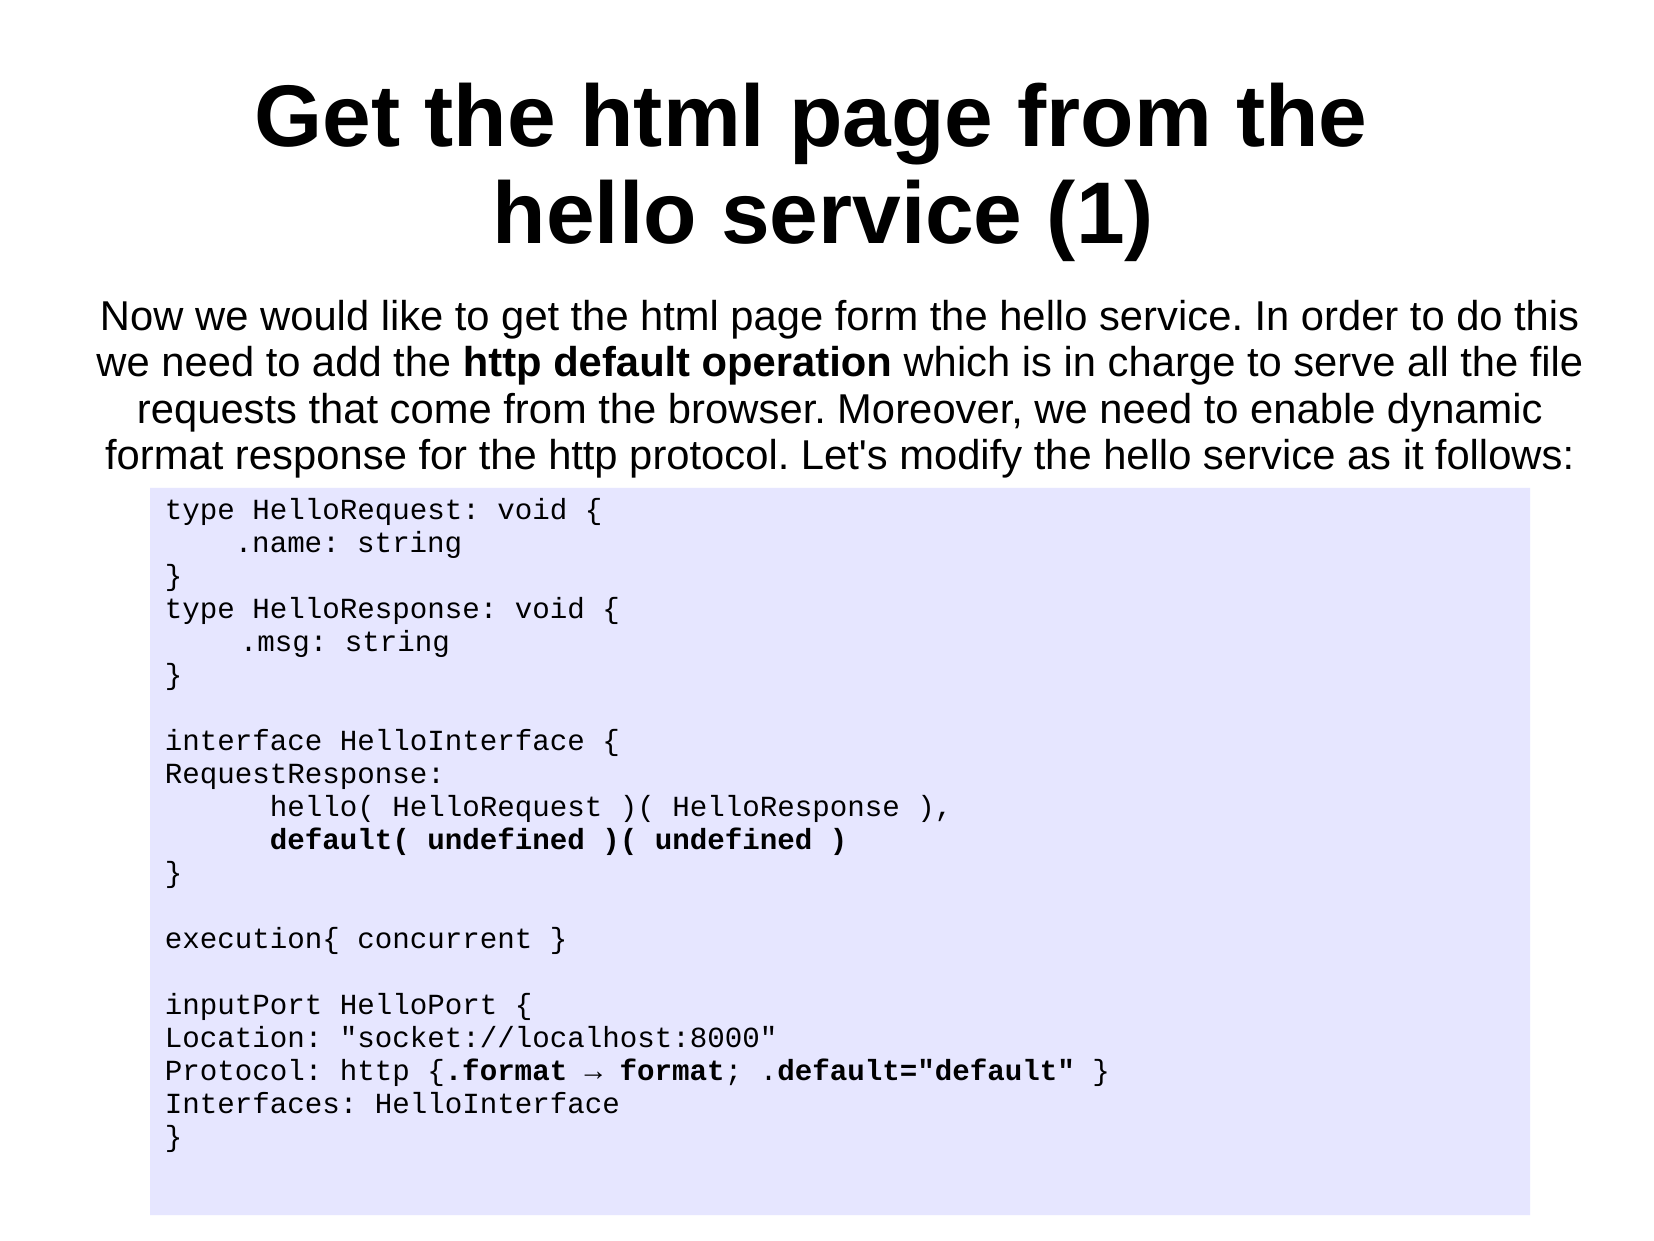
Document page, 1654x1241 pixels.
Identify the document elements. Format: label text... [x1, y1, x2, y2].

text_box Now we would like to get the html page form the hello service. In order to do this we need to add the http default operation which is in charge to serve all the file requests that come from the browser. Moreover, we need to enable dynamic format response for the http protocol. Let's modify the hello service as it follows: [75, 285, 1606, 488]
text_box type HelloRequest: void { .name: string } type HelloResponse: void { .msg: string } interface HelloInterface { RequestResponse: hello( HelloRequest )( HelloResponse ), default( undefined )( undefined ) } execution{ concurrent } inputPort HelloPort { Location: "socket://localhost:8000" Protocol: http {.format → format; .default="default" } Interfaces: HelloInterface } [150, 488, 1531, 1216]
text_box Get the html page from the hello service (1) [240, 59, 1408, 271]
